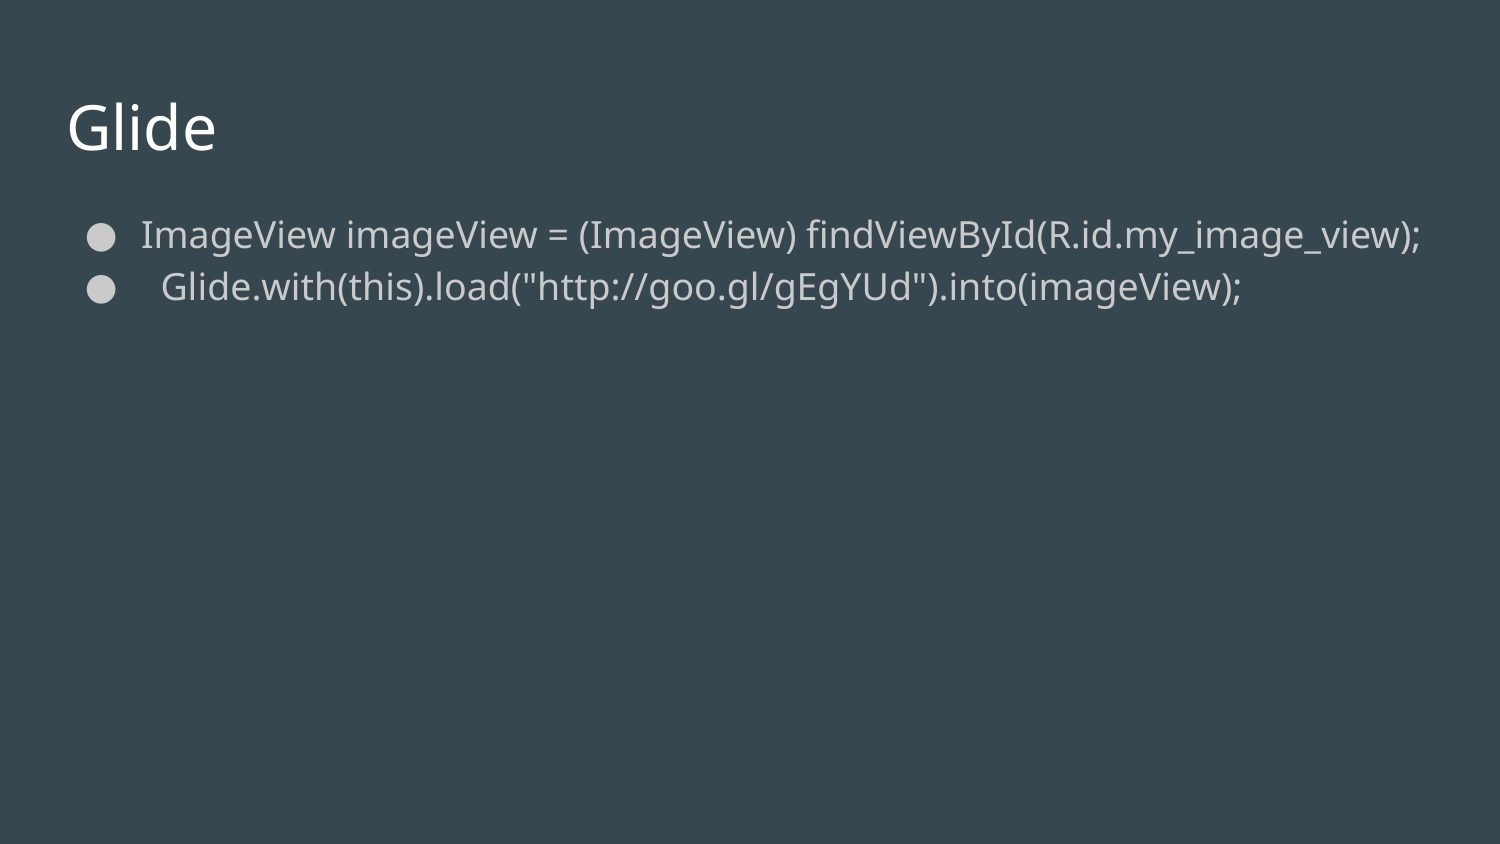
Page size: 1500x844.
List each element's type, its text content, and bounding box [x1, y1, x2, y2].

title Glide [51, 72, 1449, 167]
list ImageView imageView = (ImageView) findViewById(R.id.my_image_view); Glide.with(this).load("http://goo.gl/gEgYUd").into(imageView); [51, 189, 1449, 750]
